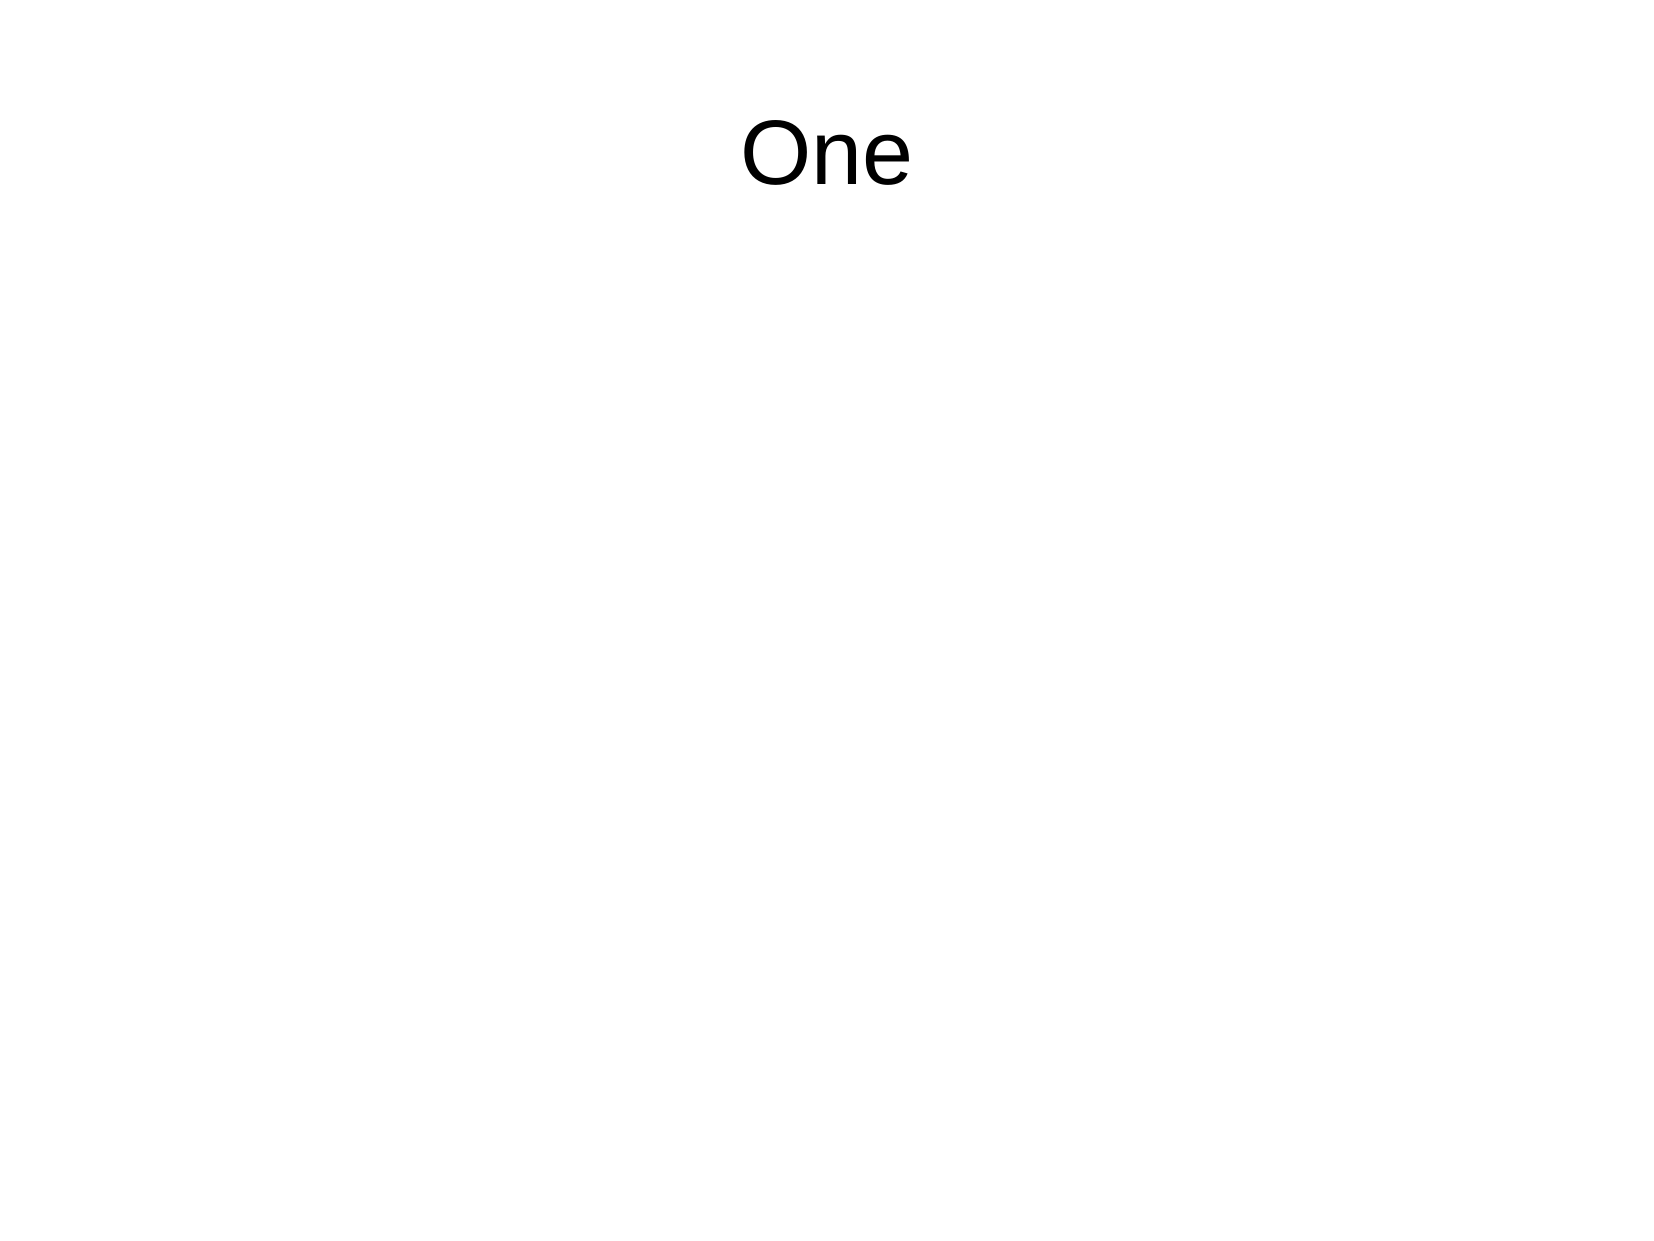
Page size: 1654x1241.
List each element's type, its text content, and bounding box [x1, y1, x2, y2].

title One [82, 49, 1571, 257]
